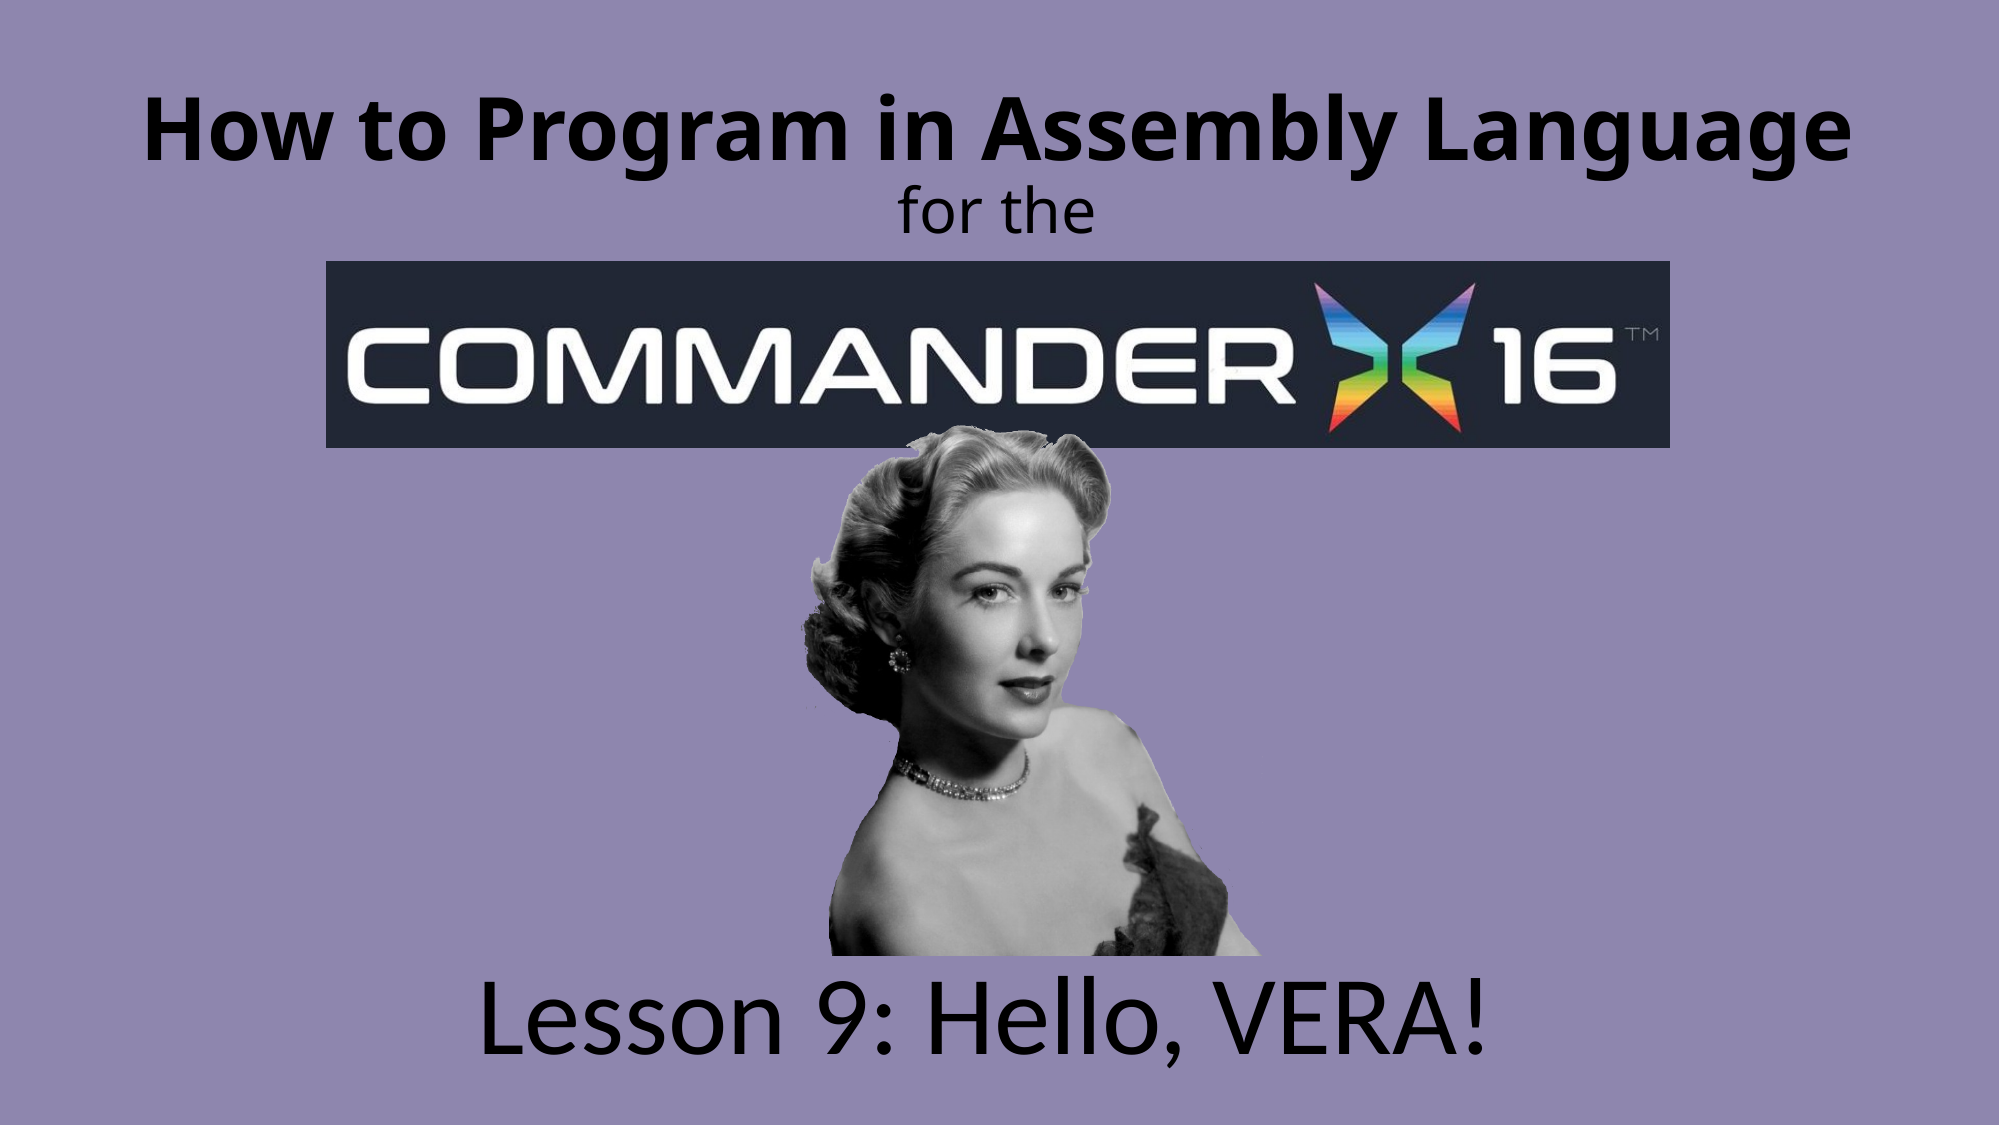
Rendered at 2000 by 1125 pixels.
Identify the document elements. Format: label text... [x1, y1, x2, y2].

picture [326, 261, 1670, 956]
title How to Program in Assembly Language for the [60, 22, 1935, 255]
subtitle Lesson 9: Hello, VERA! [48, 949, 1924, 1076]
